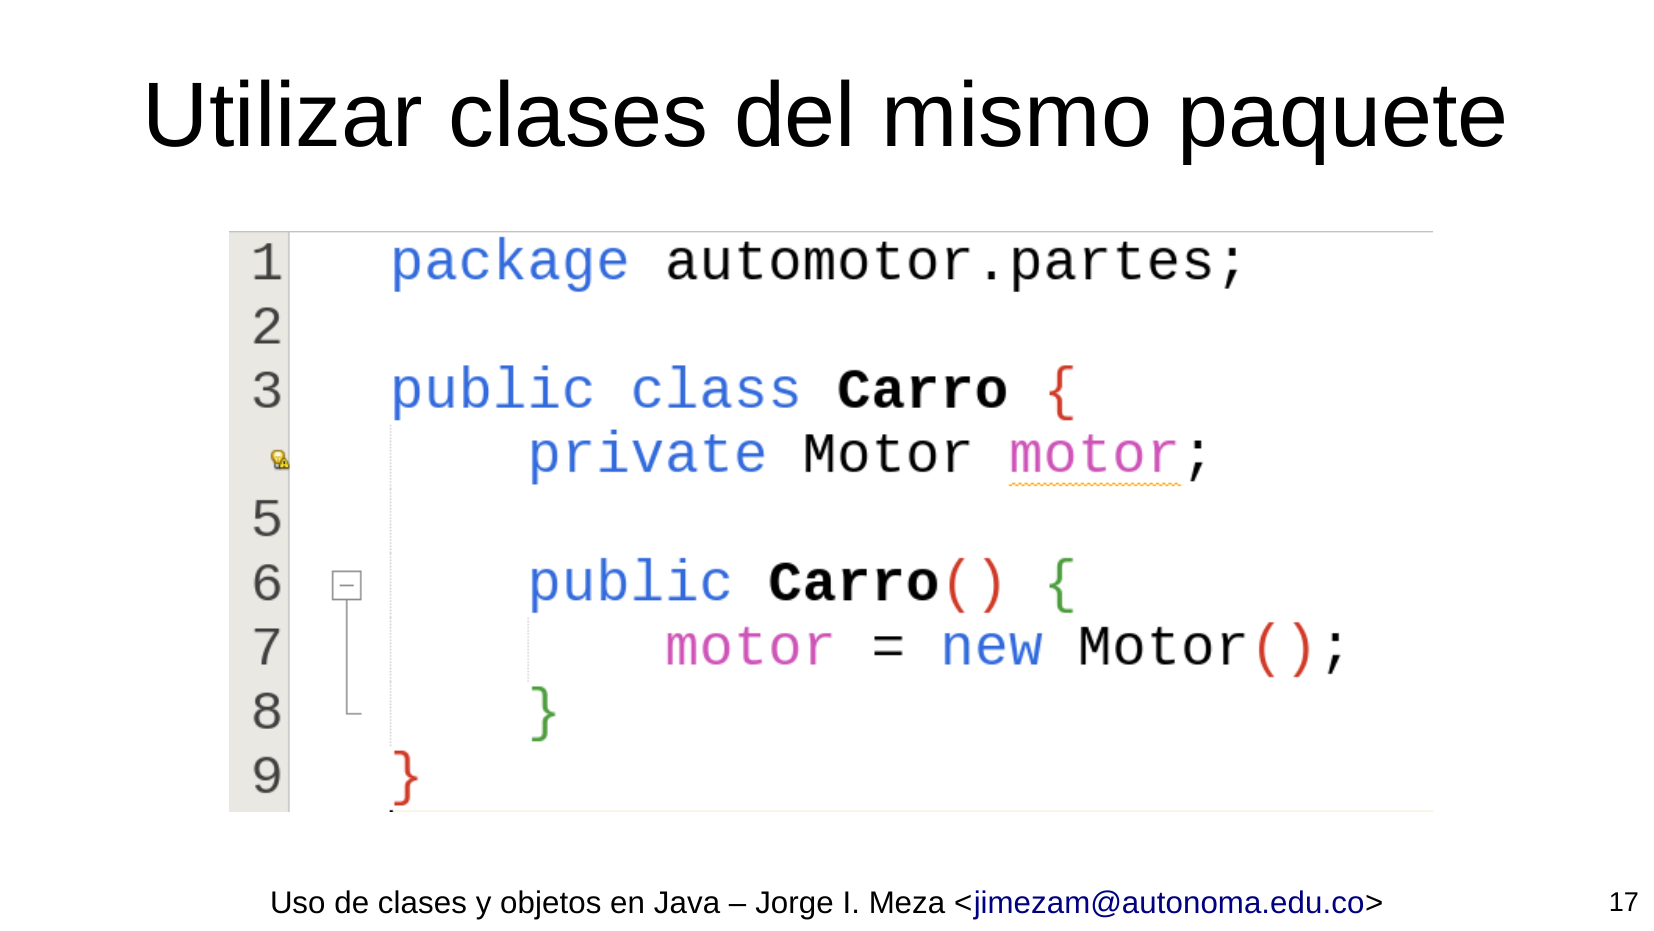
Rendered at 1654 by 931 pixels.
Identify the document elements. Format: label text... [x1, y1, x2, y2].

picture [229, 231, 1433, 812]
title Utilizar clases del mismo paquete [82, 37, 1571, 193]
